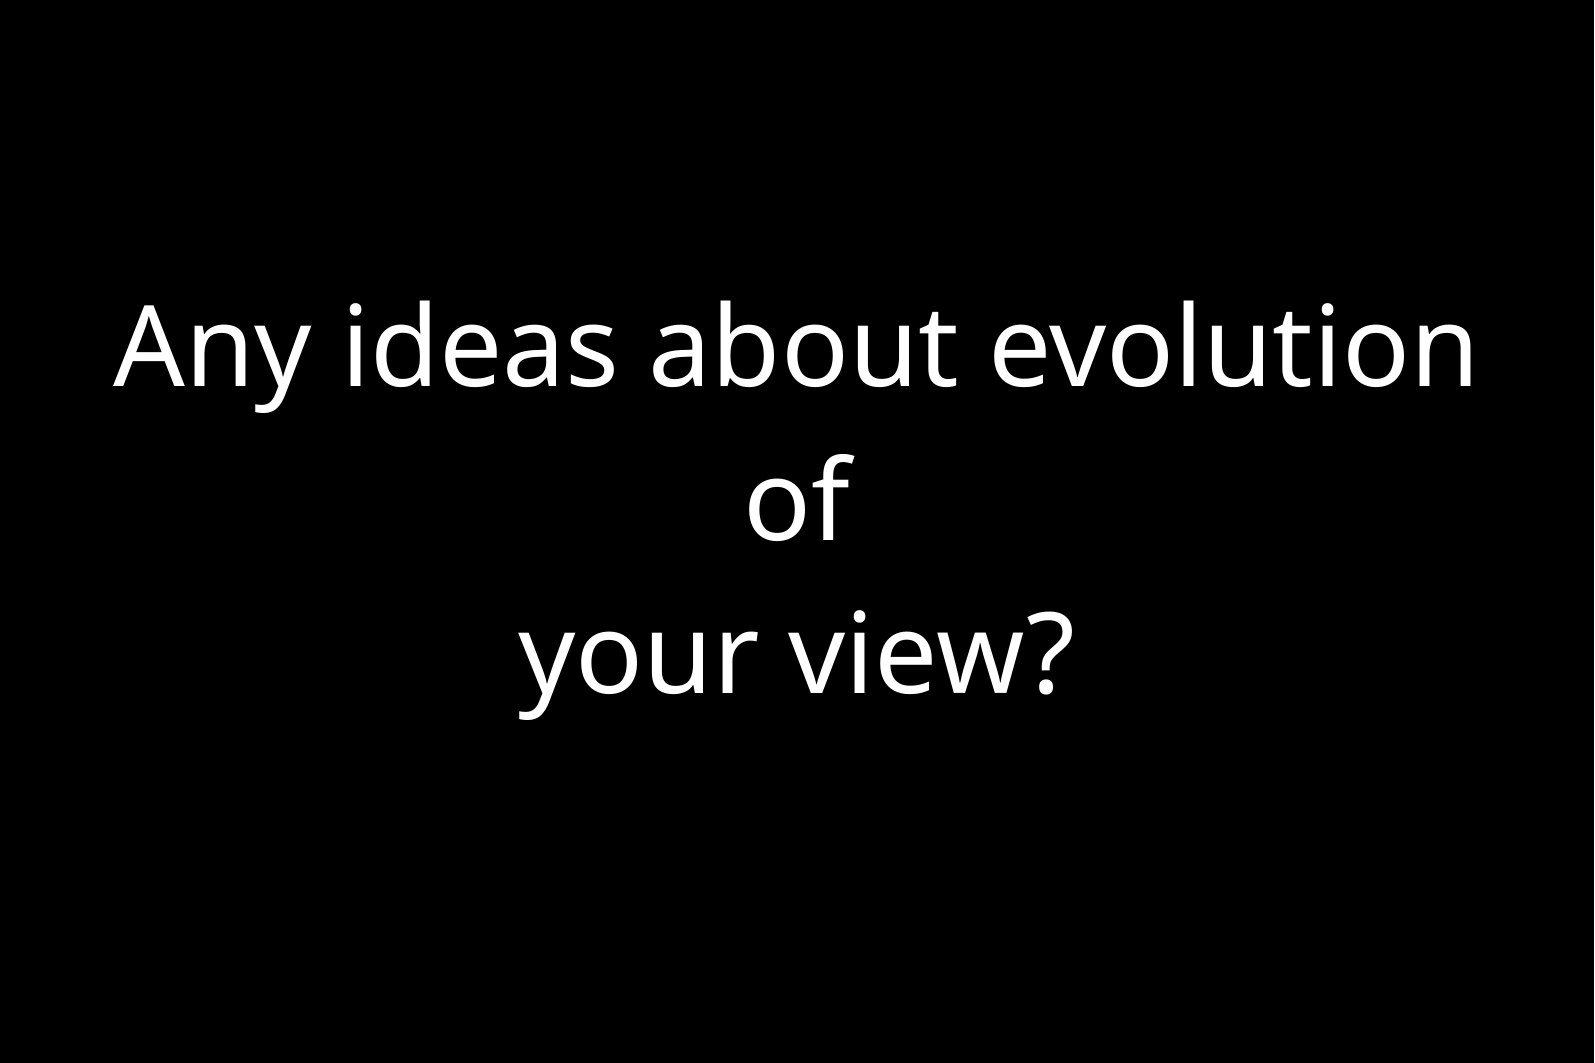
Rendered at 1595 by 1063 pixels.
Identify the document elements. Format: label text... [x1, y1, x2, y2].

subtitle Any ideas about evolution of your view? [79, 42, 1515, 951]
